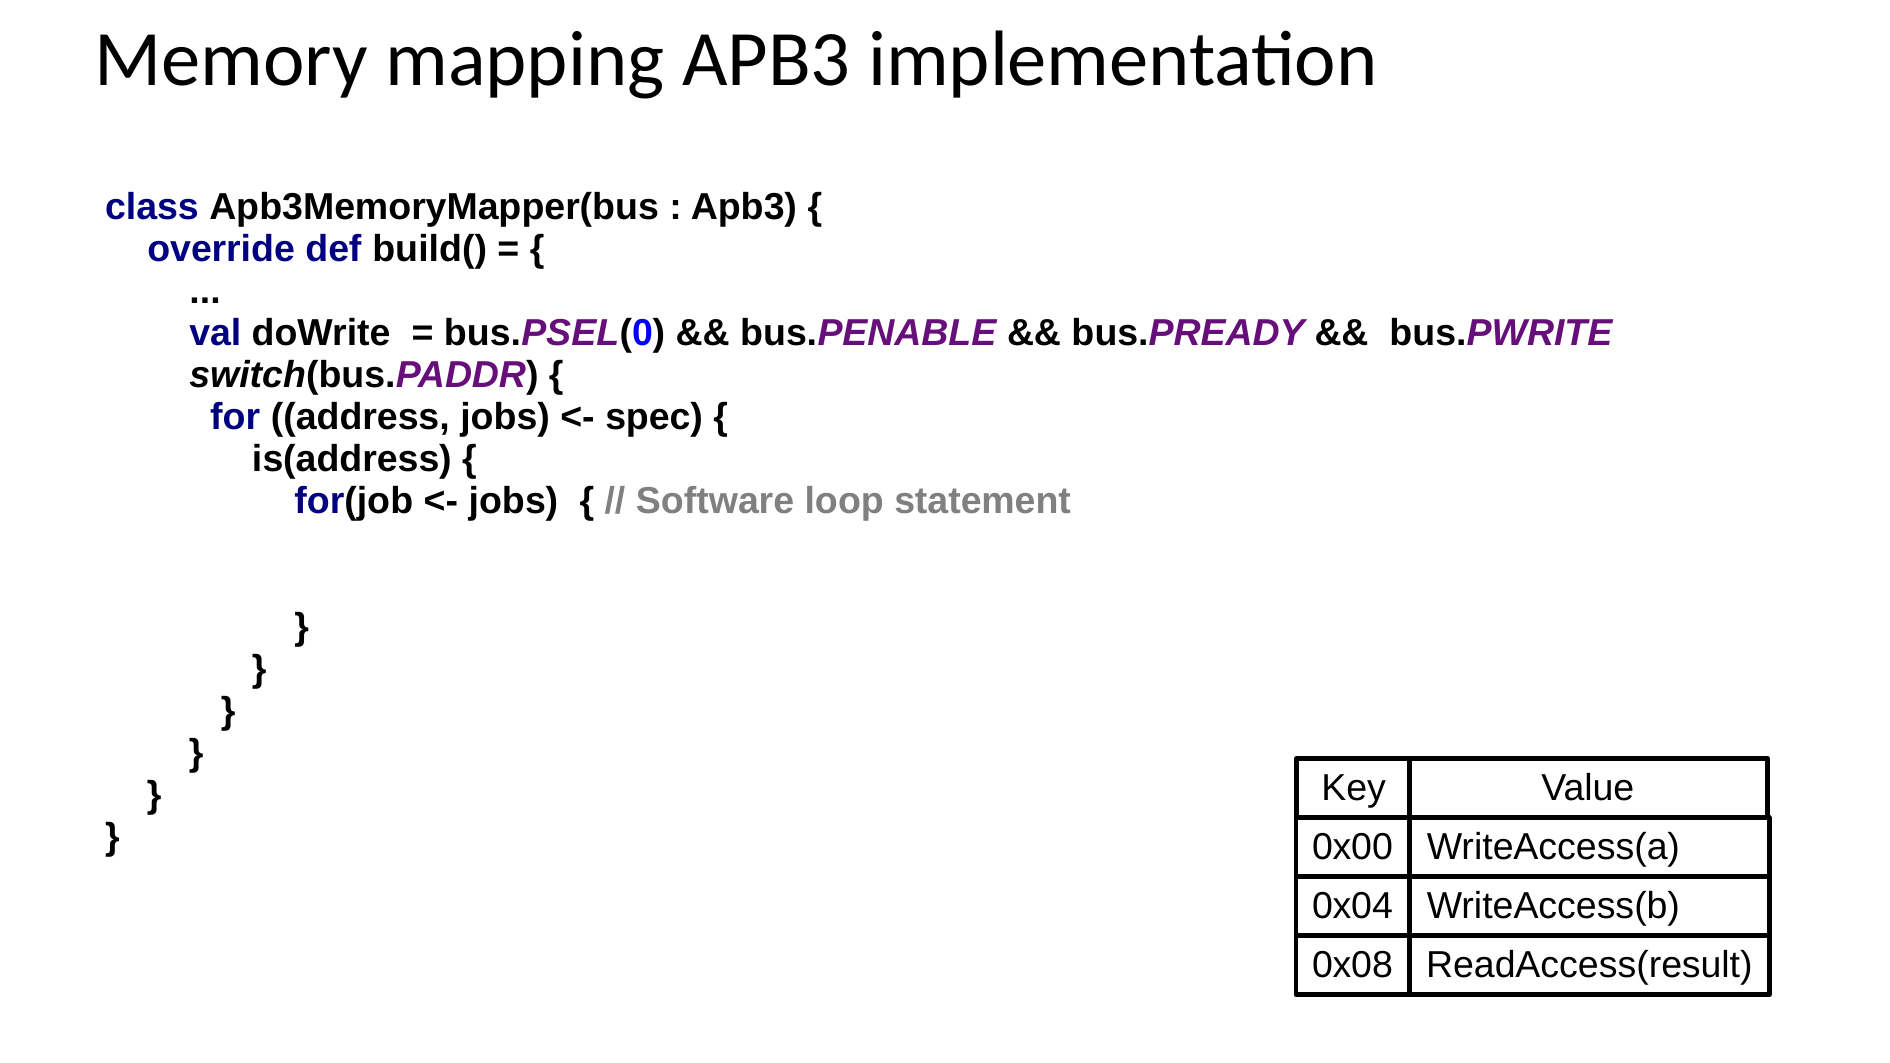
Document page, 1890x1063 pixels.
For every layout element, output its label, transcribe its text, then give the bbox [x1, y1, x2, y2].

title Memory mapping APB3 implementation [94, 0, 1796, 155]
text_box class Apb3MemoryMapper(bus : Apb3) { override def build() = { ... val doWrite = bus.PSEL(0) && bus.PENABLE && bus.PREADY && bus.PWRITE switch(bus.PADDR) { for ((address, jobs) <- spec) { is(address) { for(job <- jobs) { // Software loop statement } } } } } } [90, 178, 1819, 1058]
picture [1293, 755, 1772, 997]
